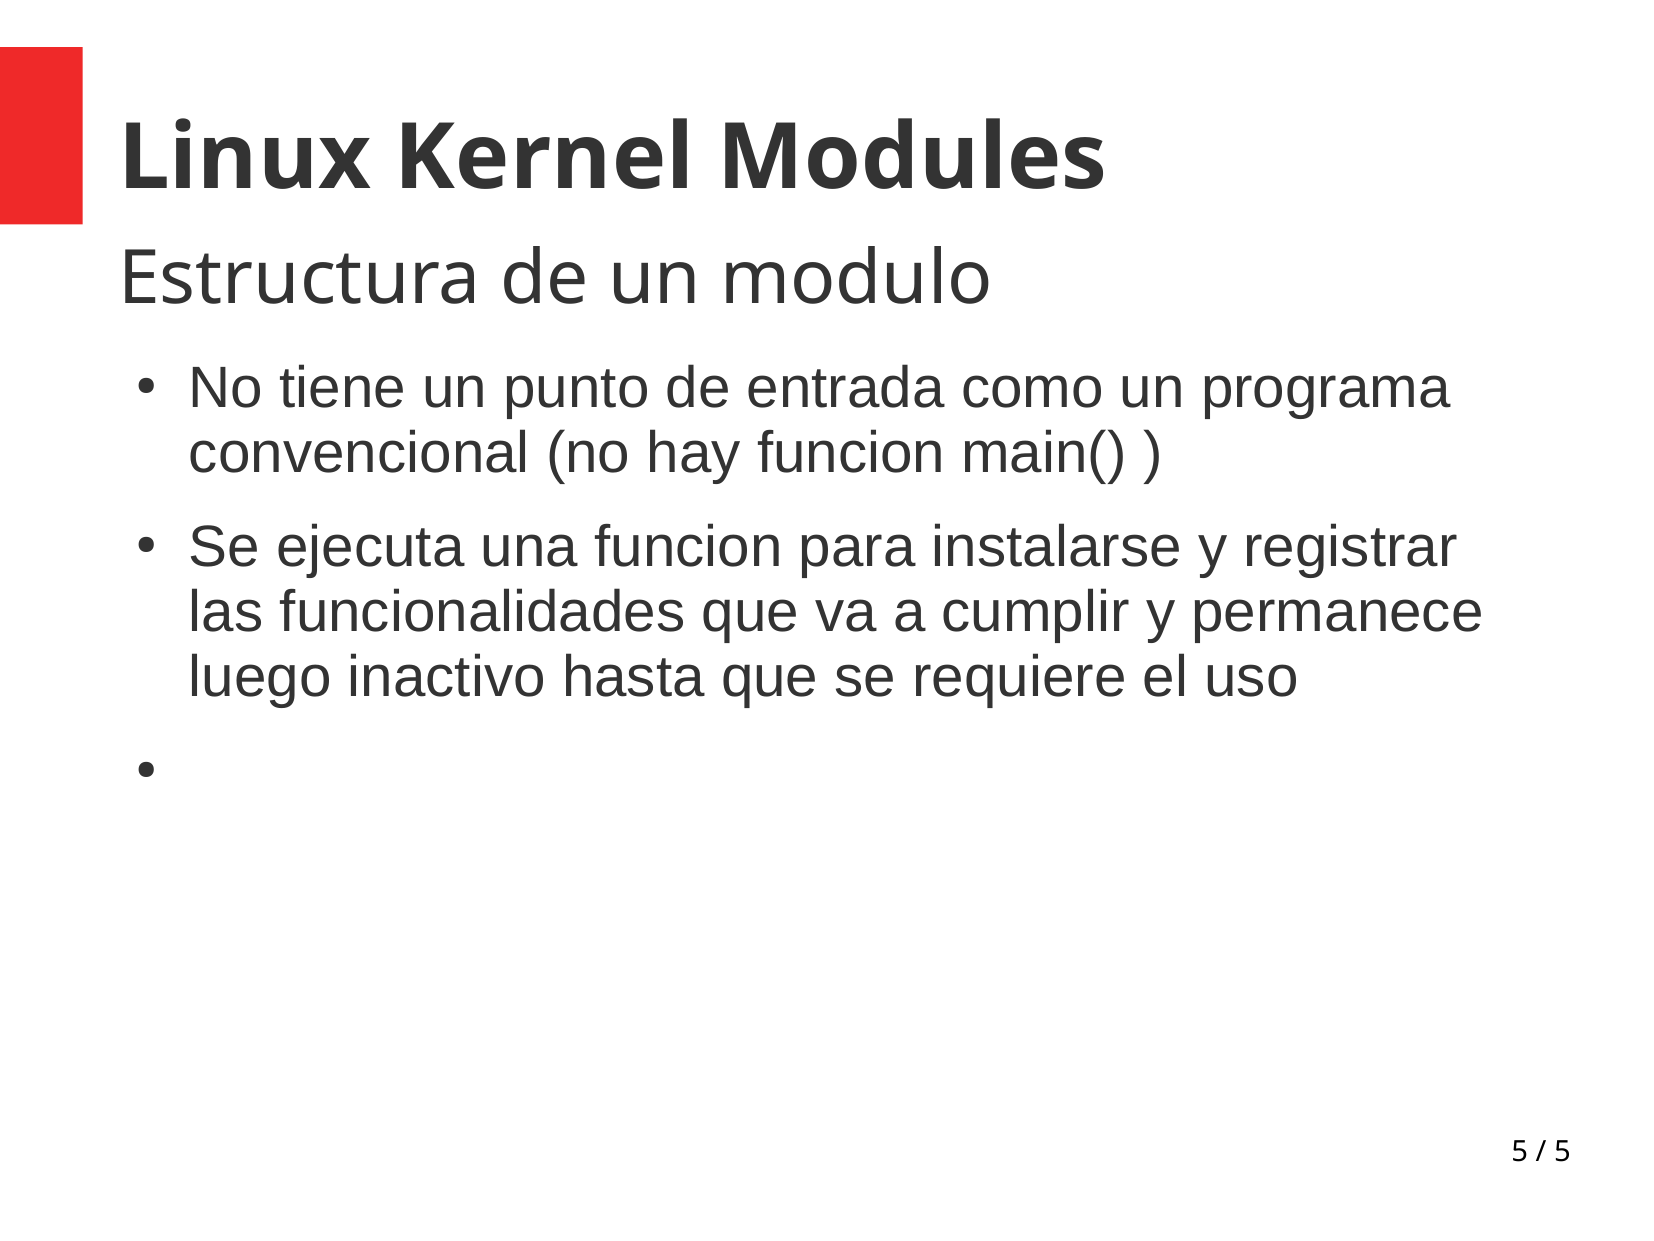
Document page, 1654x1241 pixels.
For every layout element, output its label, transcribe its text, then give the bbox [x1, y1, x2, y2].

title Estructura de un modulo [118, 170, 1571, 378]
list No tiene un punto de entrada como un programa convencional (no hay funcion main() ) Se ejecuta una funcion para instalarse y registrar las funcionalidades que va a cumplir y permanece luego inactivo hasta que se requiere el uso [118, 354, 1536, 1074]
title Linux Kernel Modules [118, 49, 1571, 170]
